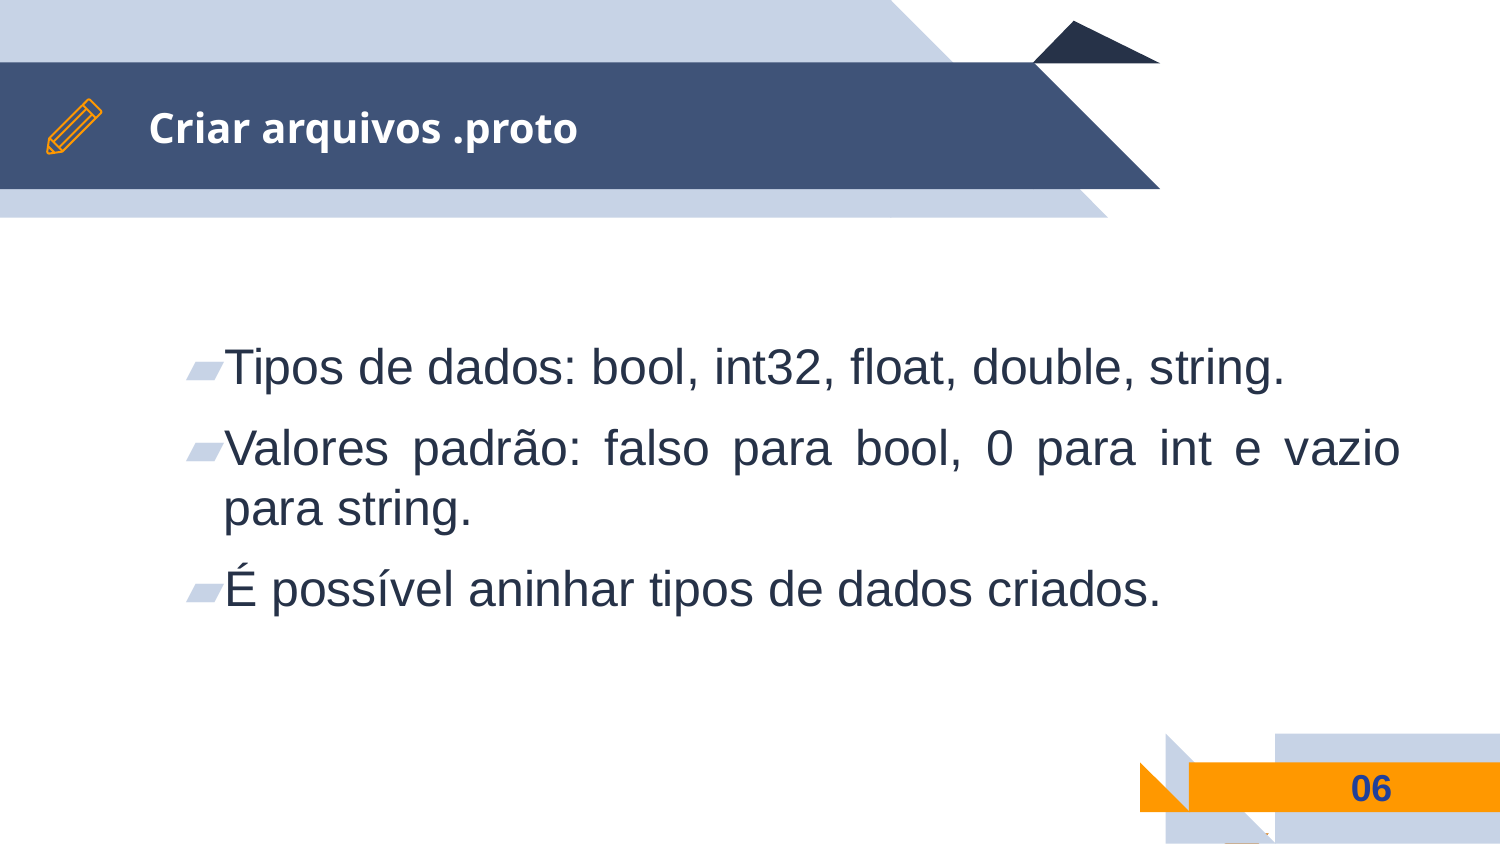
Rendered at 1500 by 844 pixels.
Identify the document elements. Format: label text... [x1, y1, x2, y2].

text_box 06 [1249, 760, 1494, 813]
text_box Criar arquivos .proto [133, 64, 1035, 190]
text_box Tipos de dados: bool, int32, float, double, string. Valores padrão: falso para bool, 0 para int e vazio para string. É possível aninhar tipos de dados criados. [133, 217, 1418, 734]
